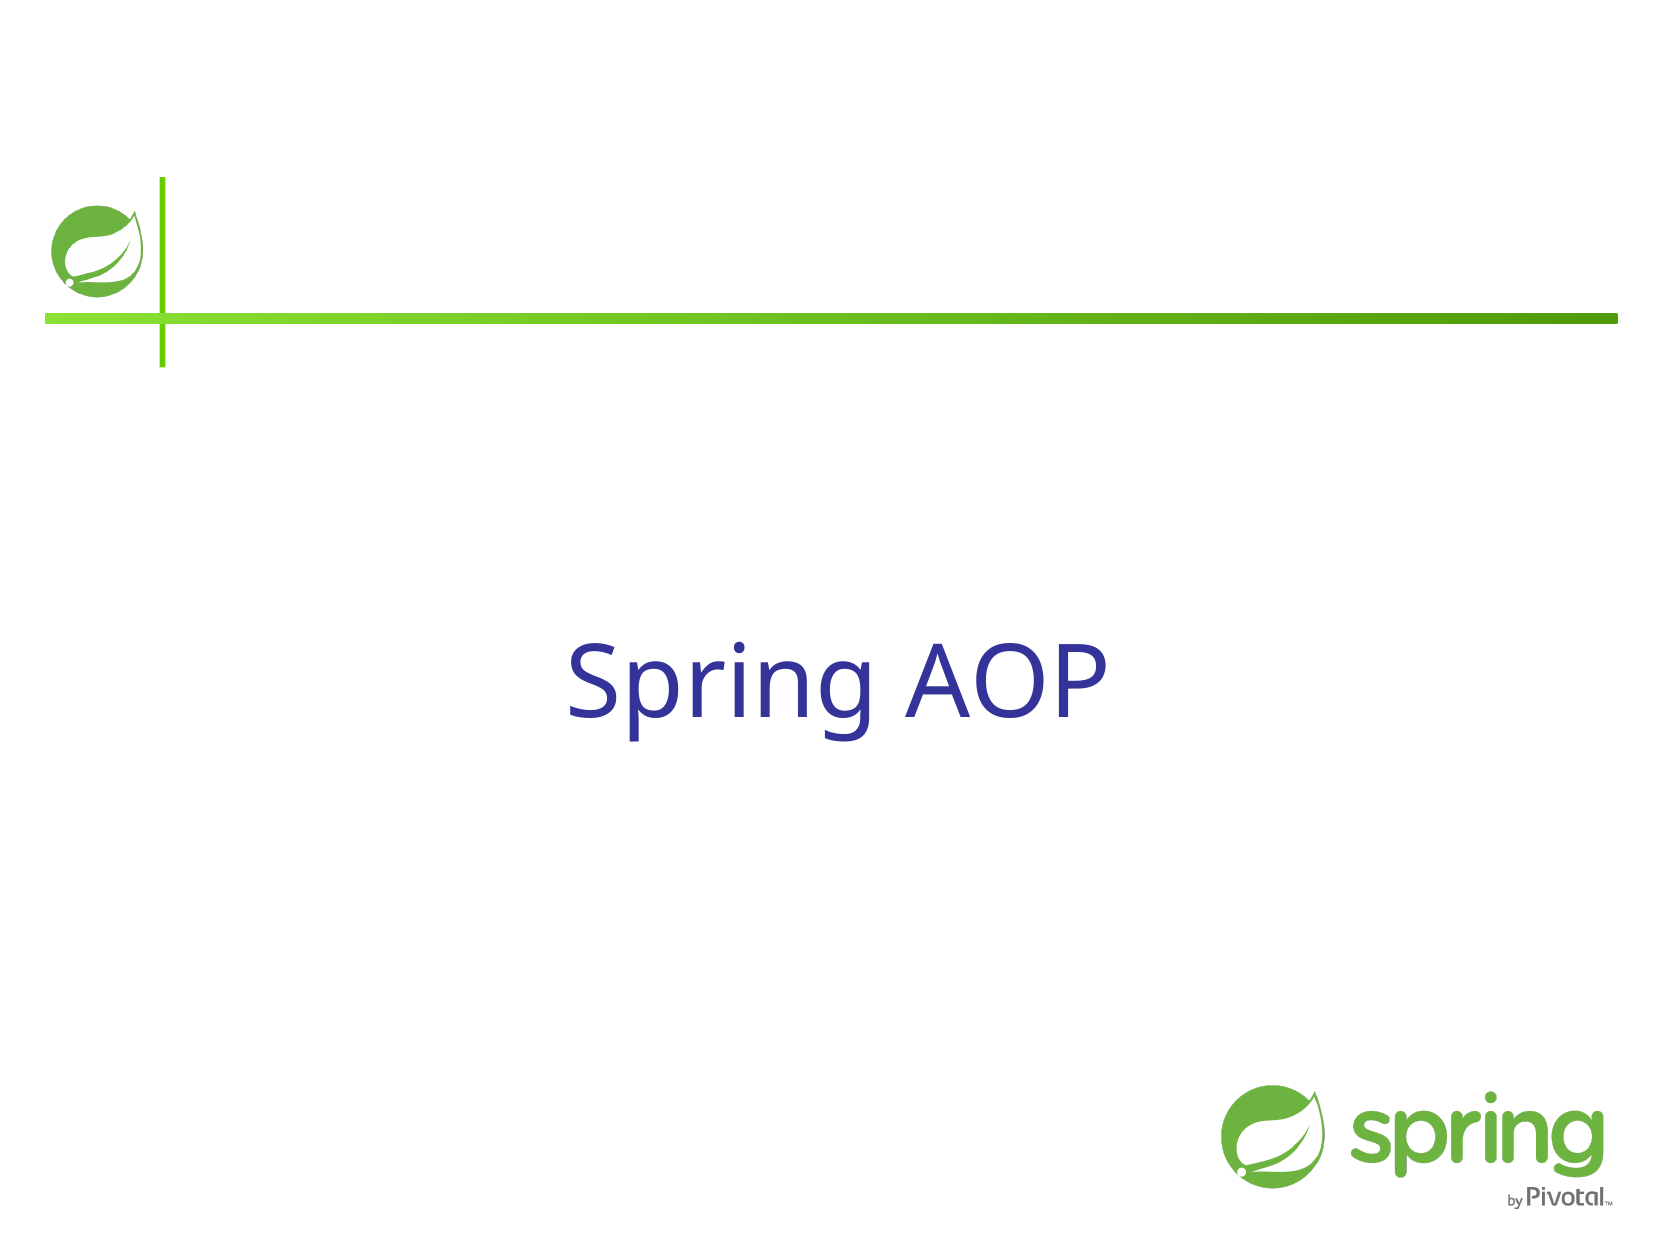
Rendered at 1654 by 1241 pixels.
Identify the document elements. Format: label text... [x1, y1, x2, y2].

picture [1216, 1081, 1618, 1212]
title Spring AOP [132, 573, 1546, 781]
